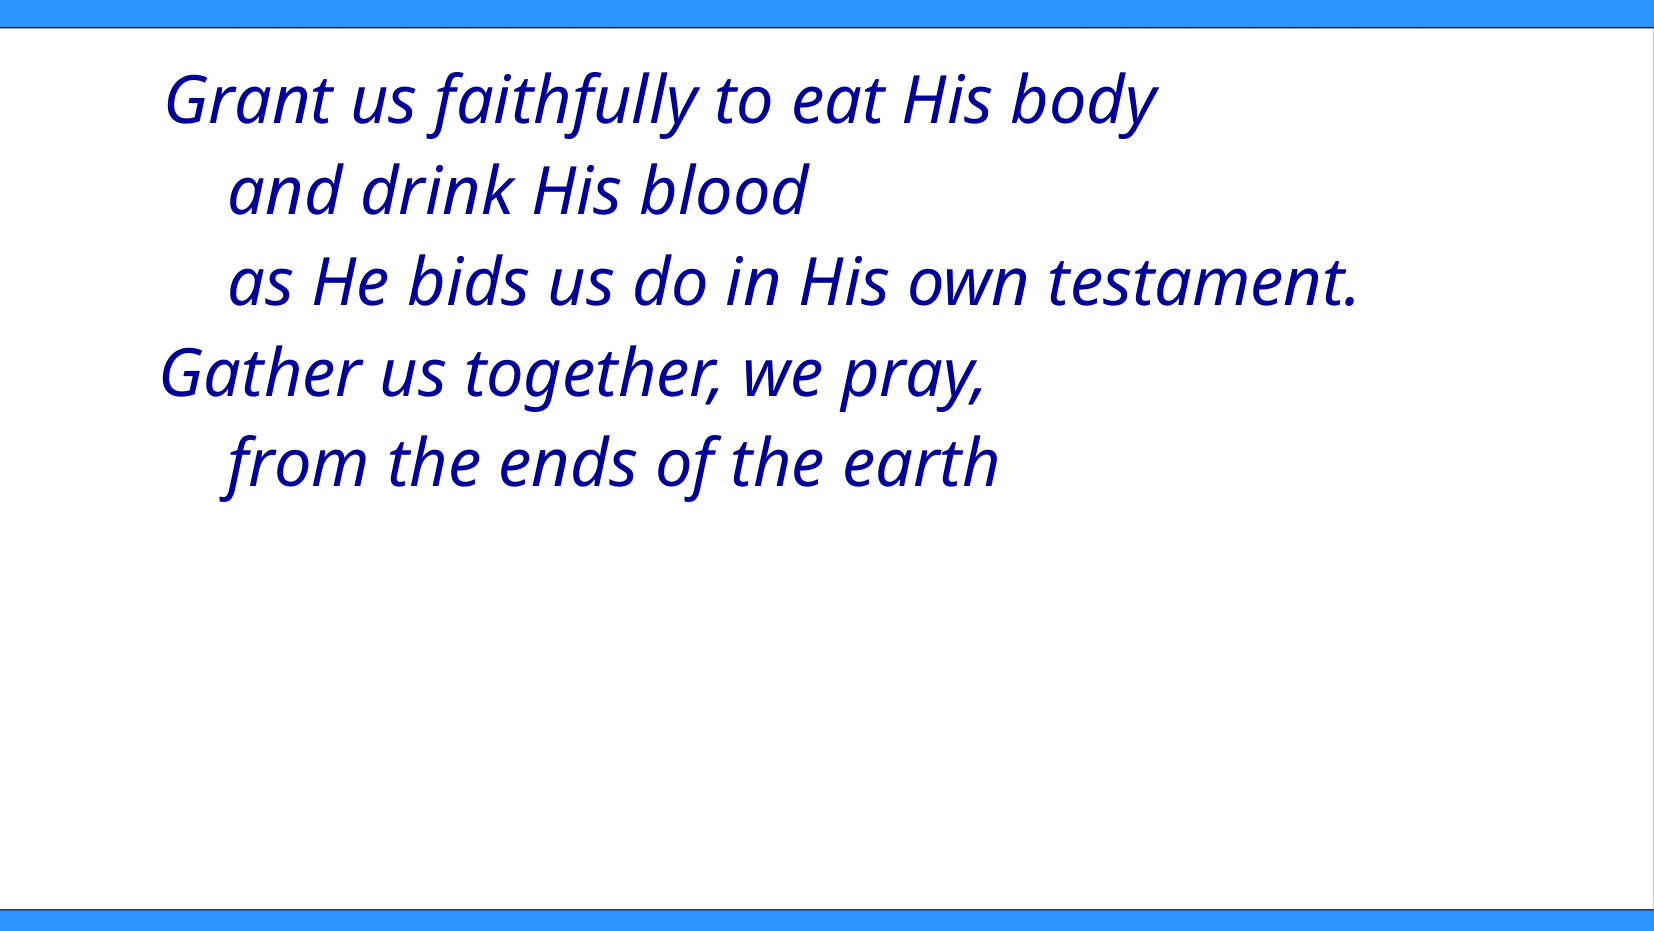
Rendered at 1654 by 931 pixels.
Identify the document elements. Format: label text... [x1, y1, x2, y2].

text_box Grant us faithfully to eat His body and drink His blood as He bids us do in His own testament. Gather us together, we pray, from the ends of the earth [75, 45, 1591, 504]
picture [0, 0, 1654, 931]
